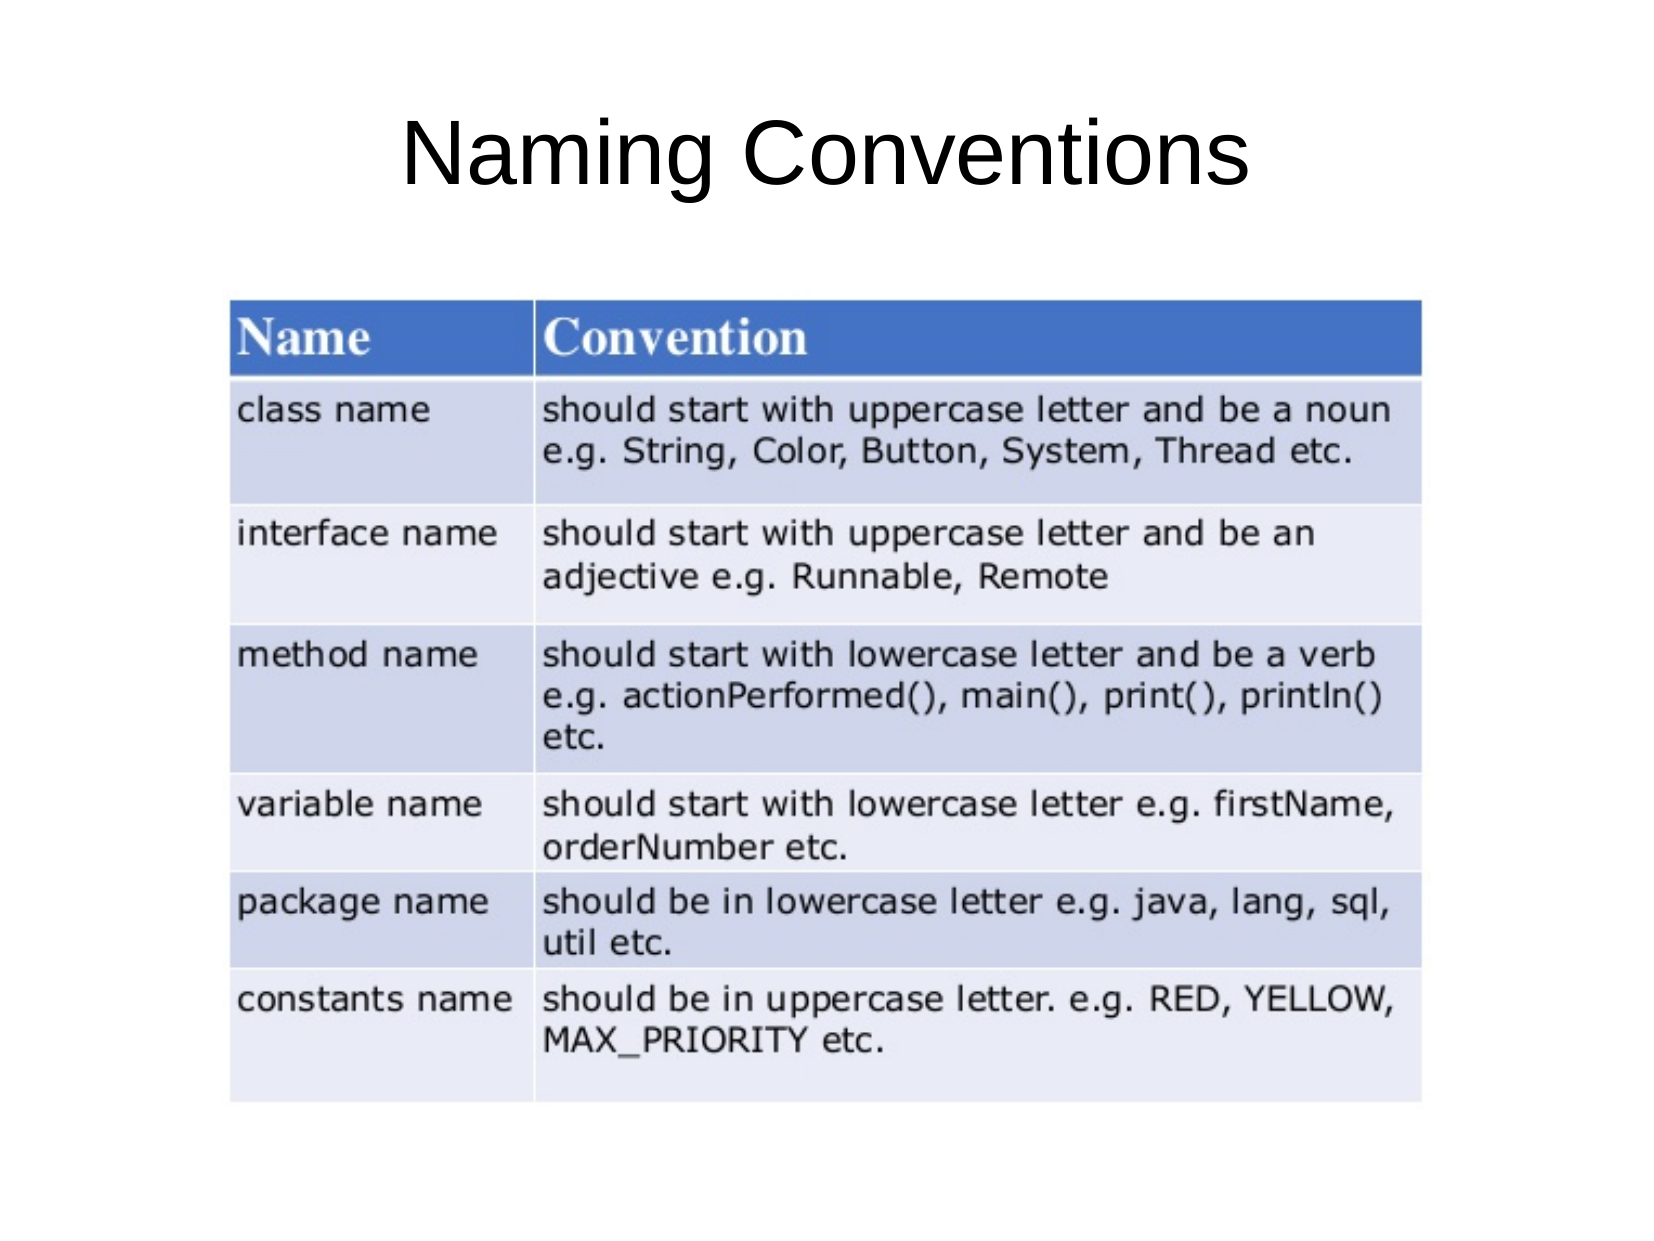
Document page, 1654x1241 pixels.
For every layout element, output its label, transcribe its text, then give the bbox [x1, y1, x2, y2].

picture [222, 290, 1431, 1109]
title Naming Conventions [82, 49, 1571, 257]
